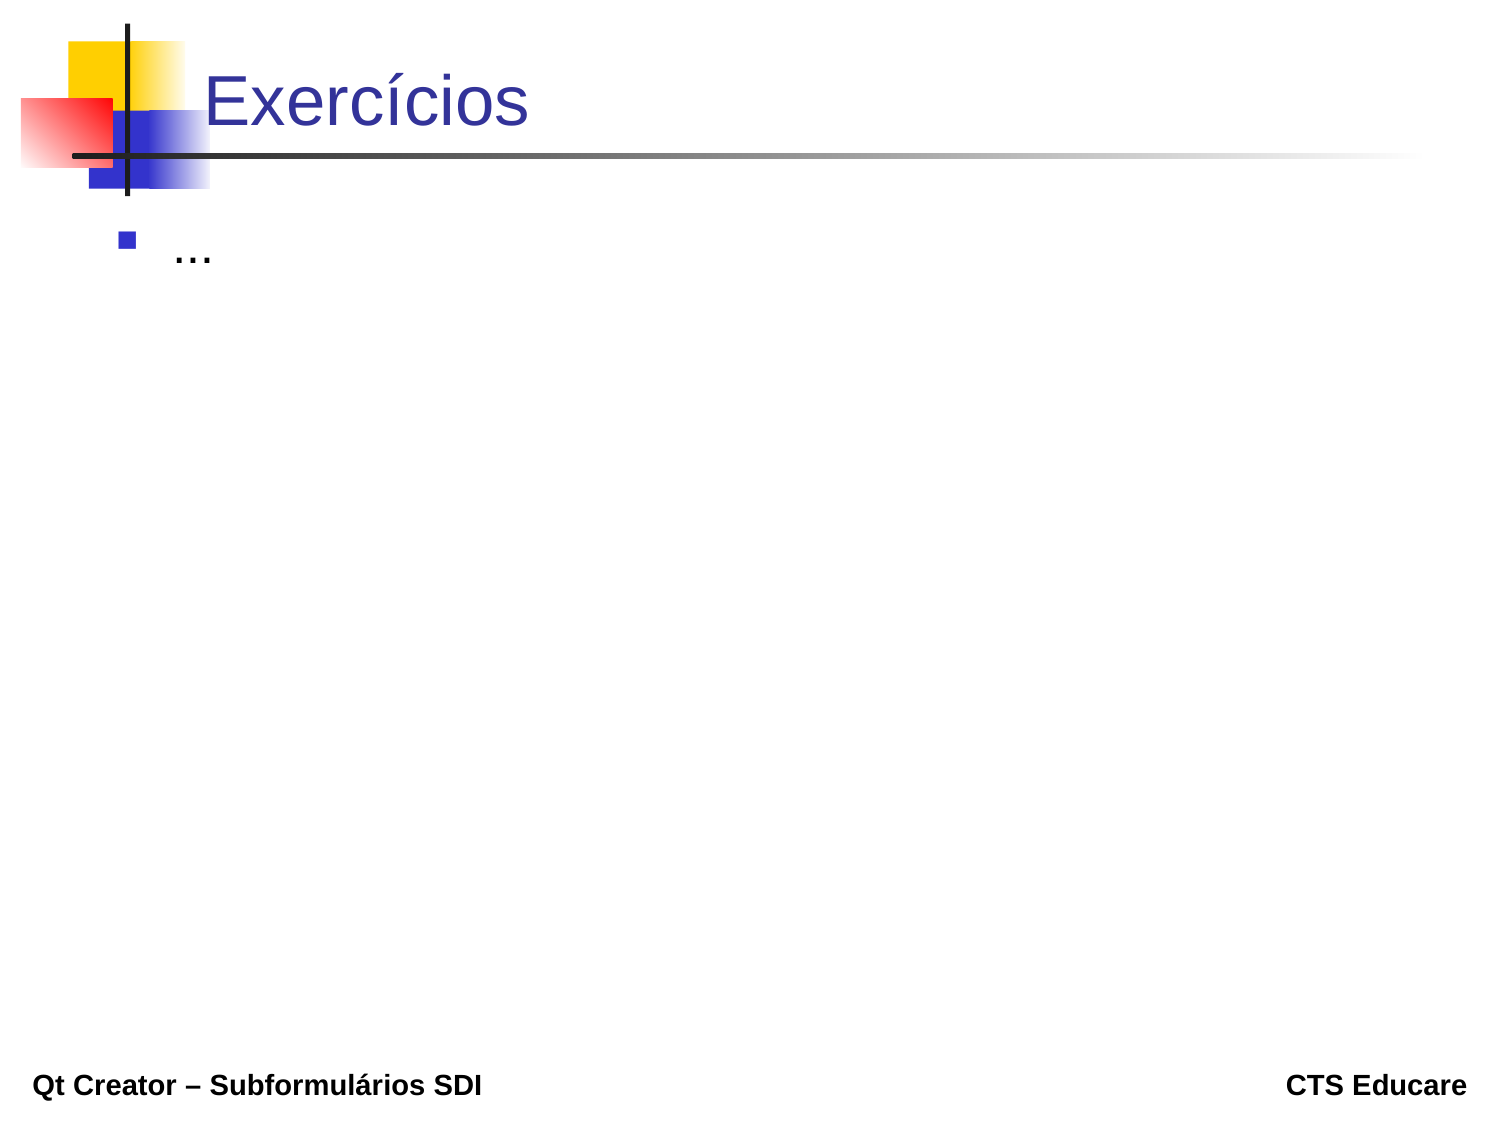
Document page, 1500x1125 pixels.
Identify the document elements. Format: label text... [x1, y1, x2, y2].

list ... [100, 206, 1447, 1024]
title Exercícios [188, 46, 1468, 149]
